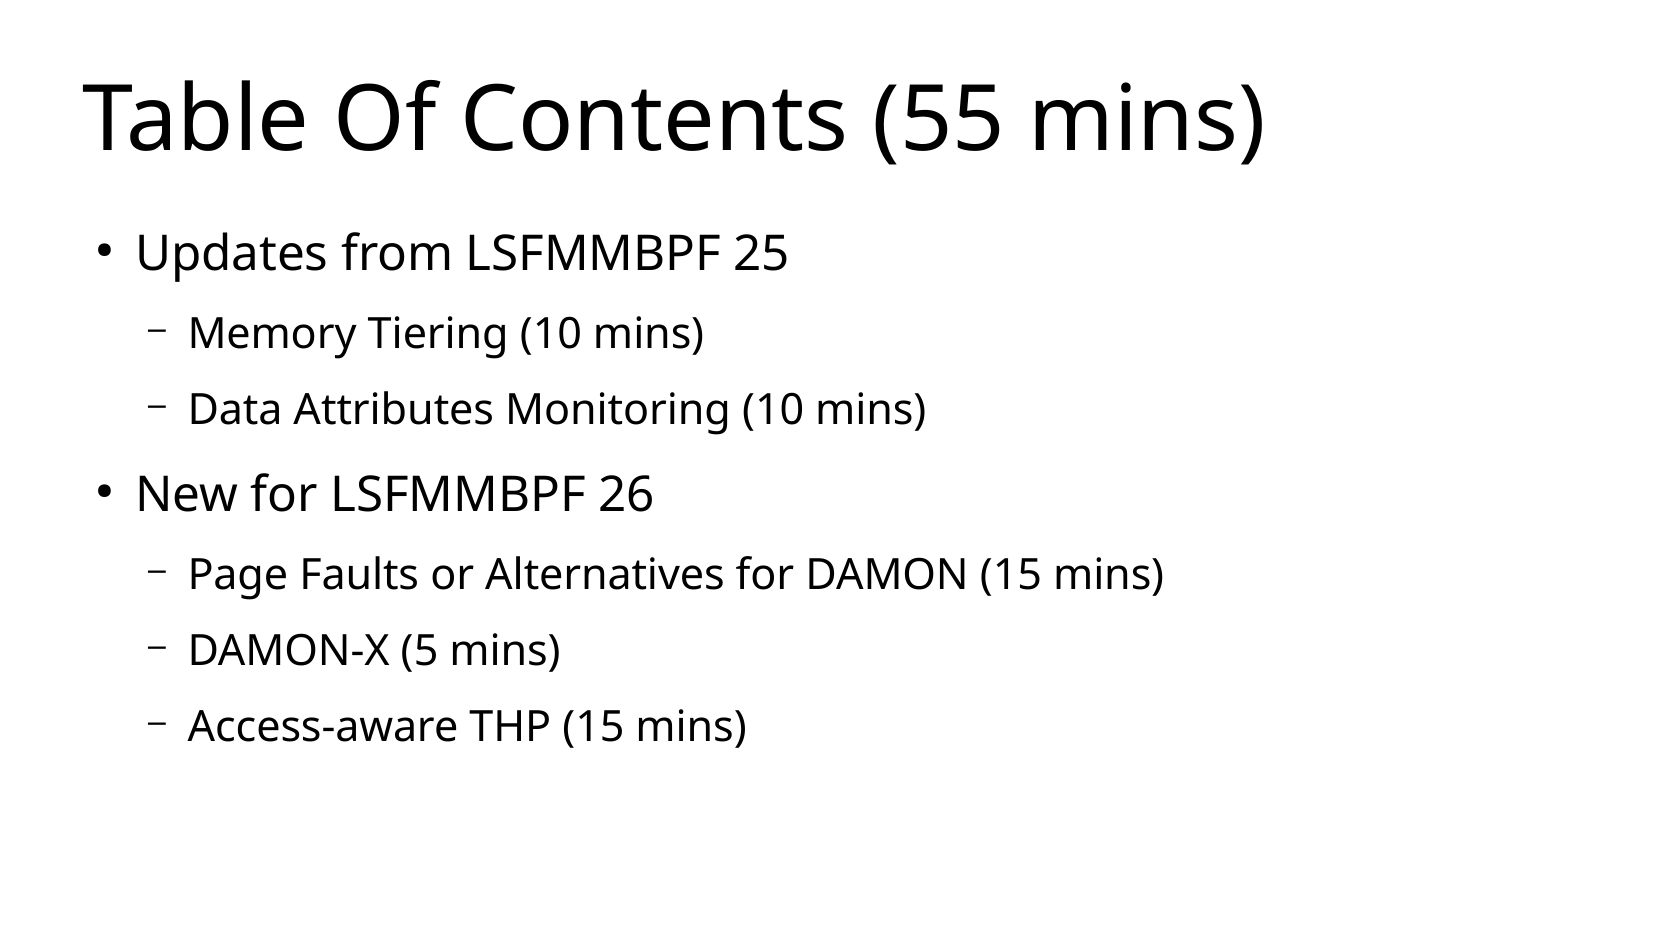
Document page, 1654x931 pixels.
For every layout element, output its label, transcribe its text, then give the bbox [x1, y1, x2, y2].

title Table Of Contents (55 mins) [82, 37, 1571, 193]
list Updates from LSFMMBPF 25 Memory Tiering (10 mins) Data Attributes Monitoring (10 mins) New for LSFMMBPF 26 Page Faults or Alternatives for DAMON (15 mins) DAMON-X (5 mins) Access-aware THP (15 mins) [82, 217, 1571, 758]
